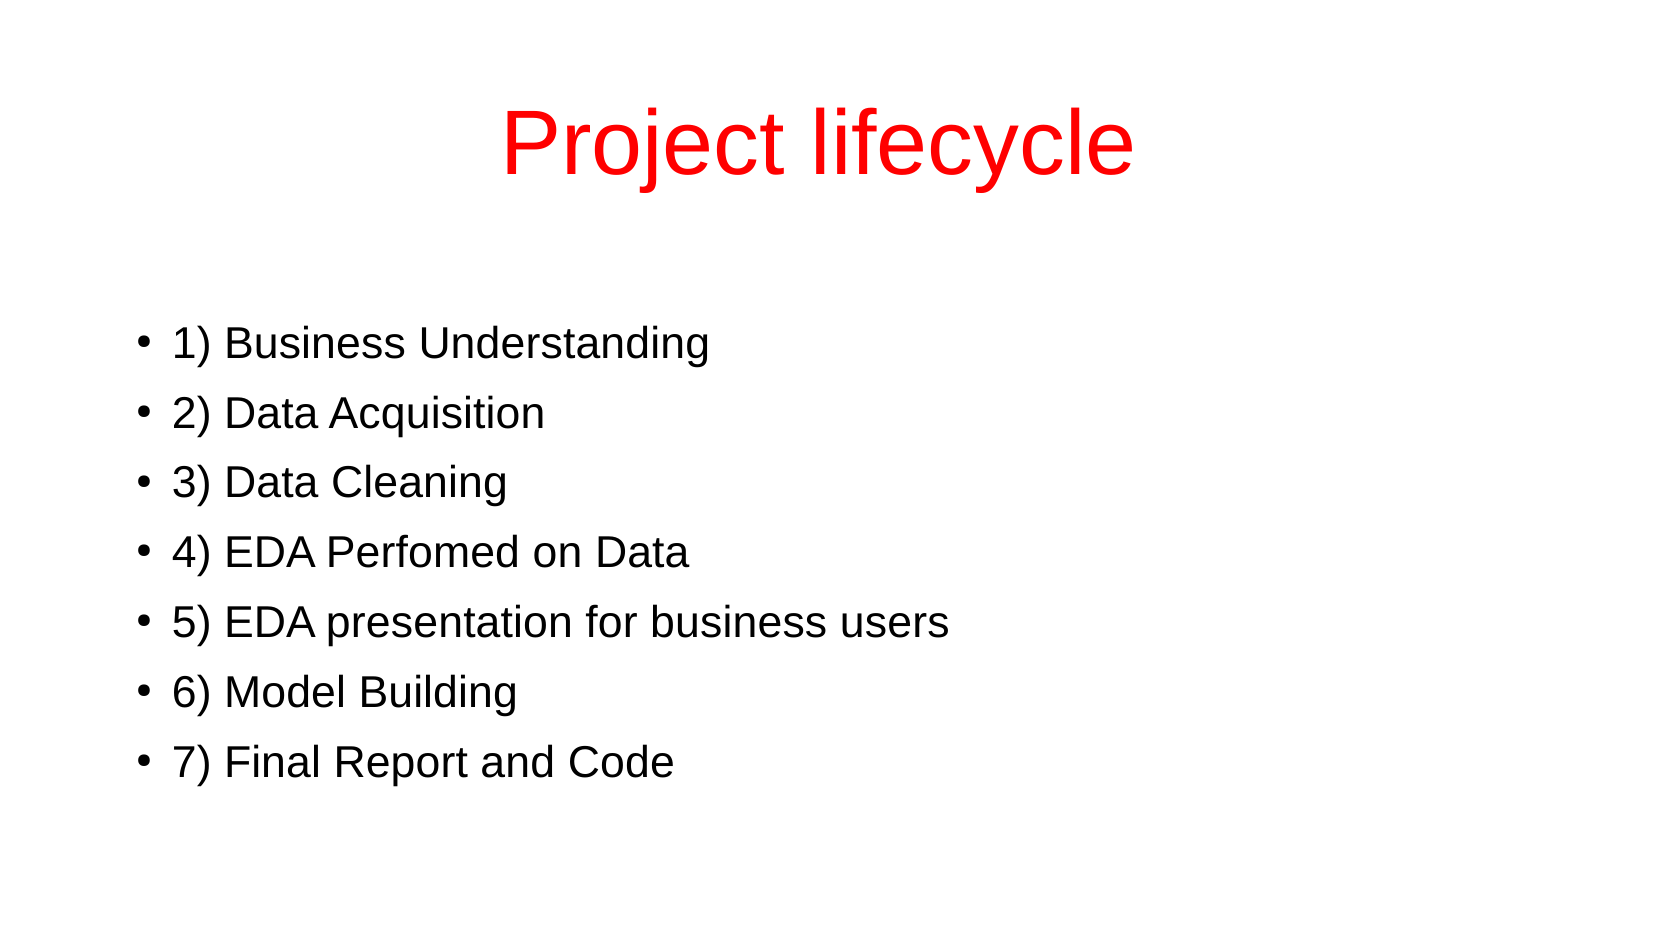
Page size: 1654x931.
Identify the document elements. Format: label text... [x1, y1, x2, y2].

list 1) Business Understanding 2) Data Acquisition 3) Data Cleaning 4) EDA Perfomed on Data 5) EDA presentation for business users 6) Model Building 7) Final Report and Code [124, 248, 1613, 788]
title Project lifecycle [75, 91, 1564, 195]
